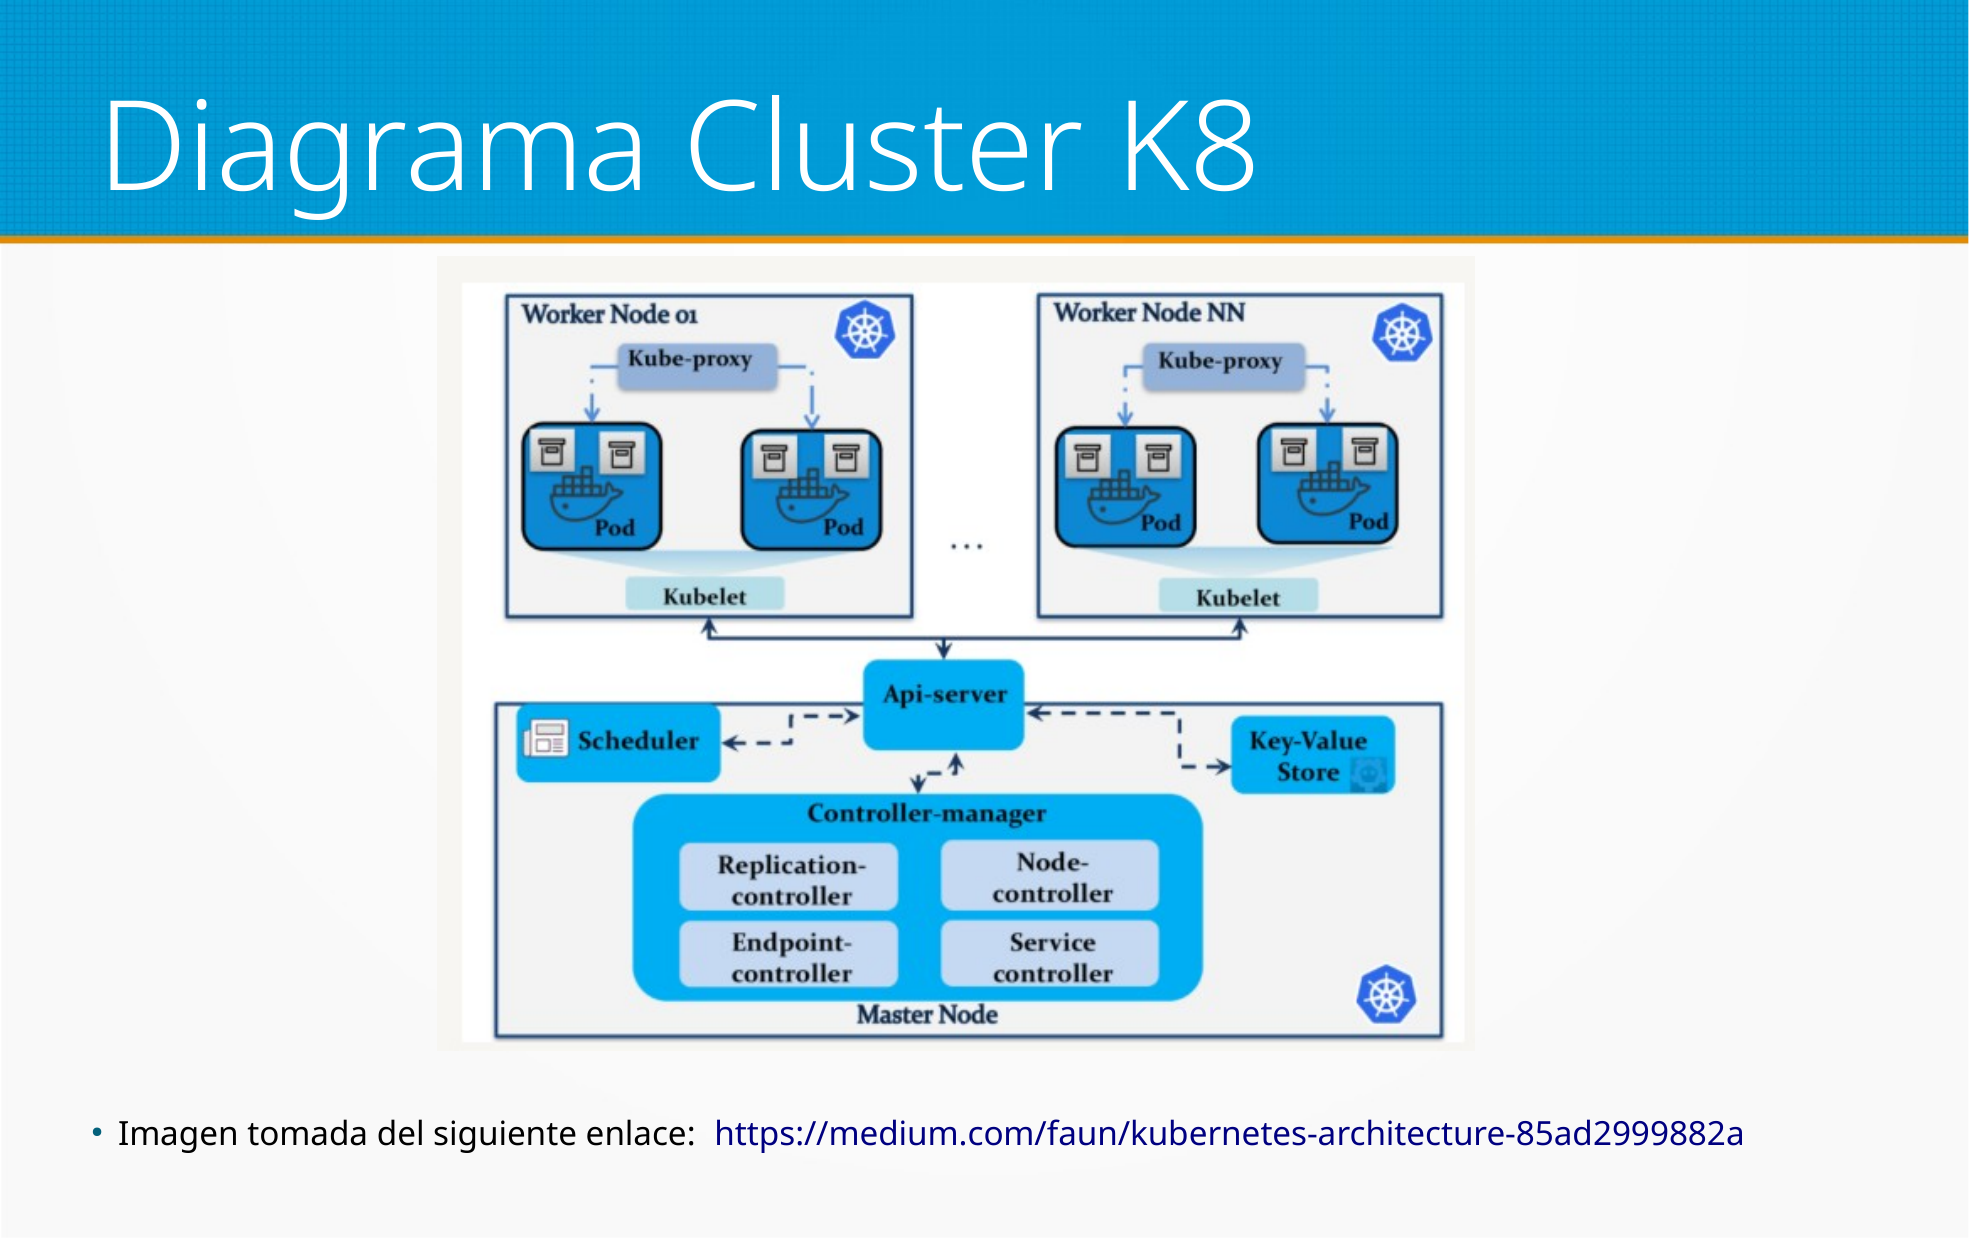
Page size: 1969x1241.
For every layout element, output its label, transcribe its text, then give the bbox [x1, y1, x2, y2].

title Diagrama Cluster K8 [98, 19, 1870, 227]
picture [0, 233, 1969, 1241]
list Imagen tomada del siguiente enlace: https://medium.com/faun/kubernetes-architecture-85ad2999882a [82, 1110, 1845, 1193]
